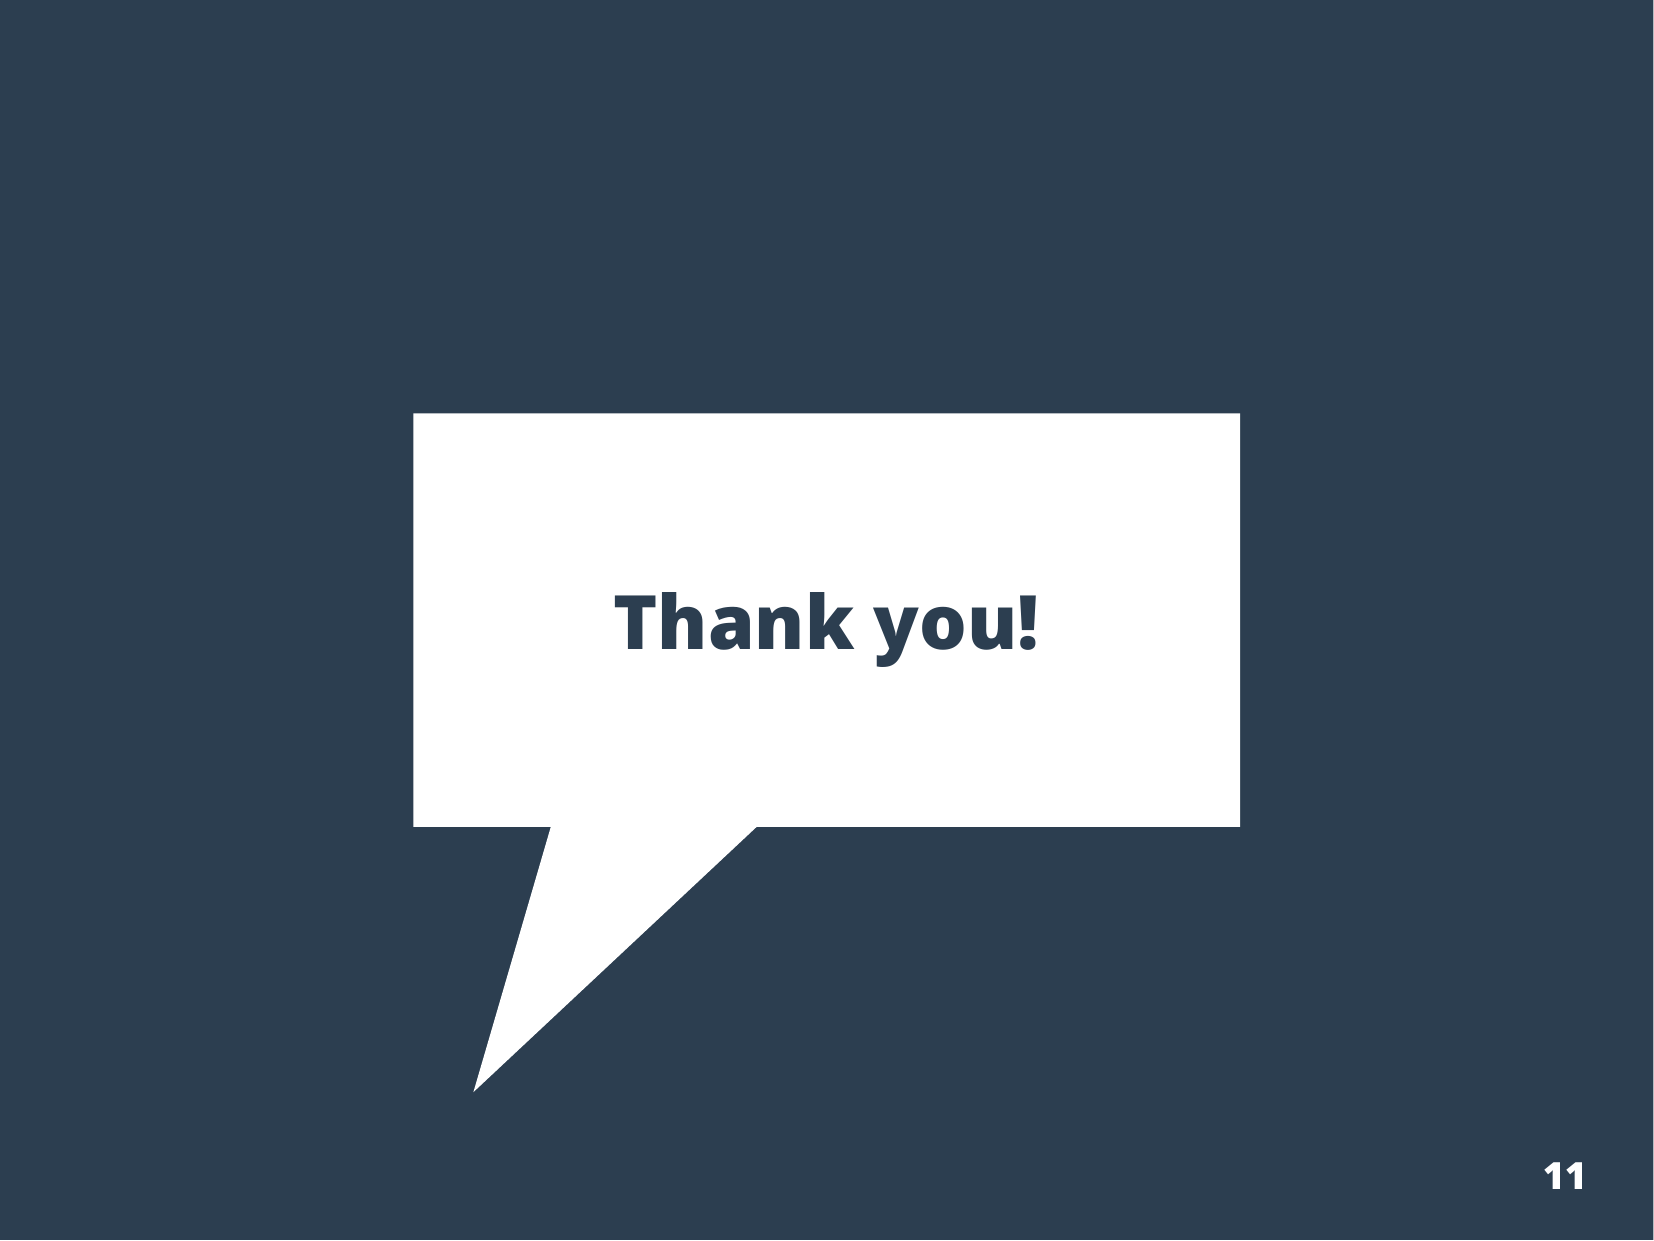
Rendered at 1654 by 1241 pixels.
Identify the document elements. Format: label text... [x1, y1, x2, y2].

title Thank you! [442, 442, 1211, 798]
